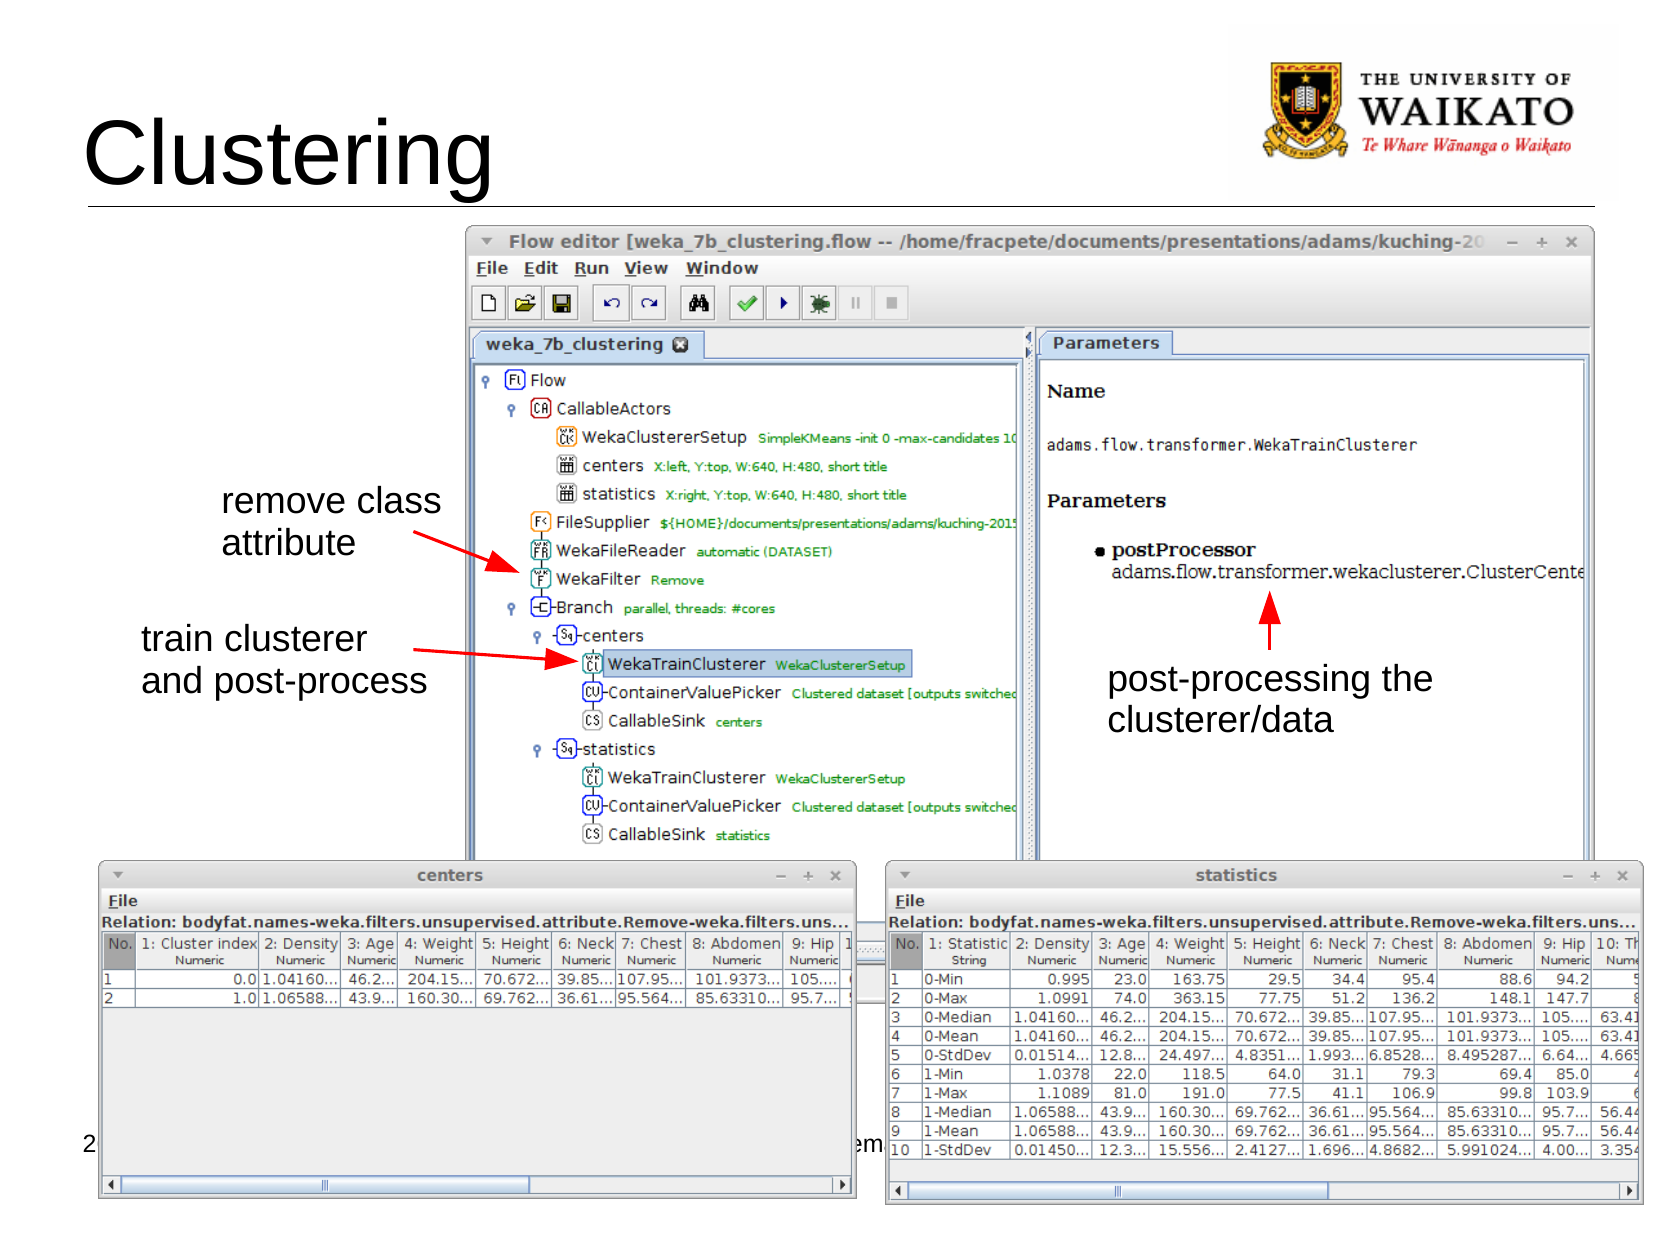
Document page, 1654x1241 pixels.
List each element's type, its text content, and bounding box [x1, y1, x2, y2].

text_box remove class attribute [206, 472, 457, 572]
title Clustering [82, 49, 1571, 257]
picture [1228, 24, 1619, 201]
text_box train clusterer and post-process [126, 609, 443, 709]
picture [98, 225, 1644, 1205]
text_box post-processing the clusterer/data [1092, 649, 1449, 749]
